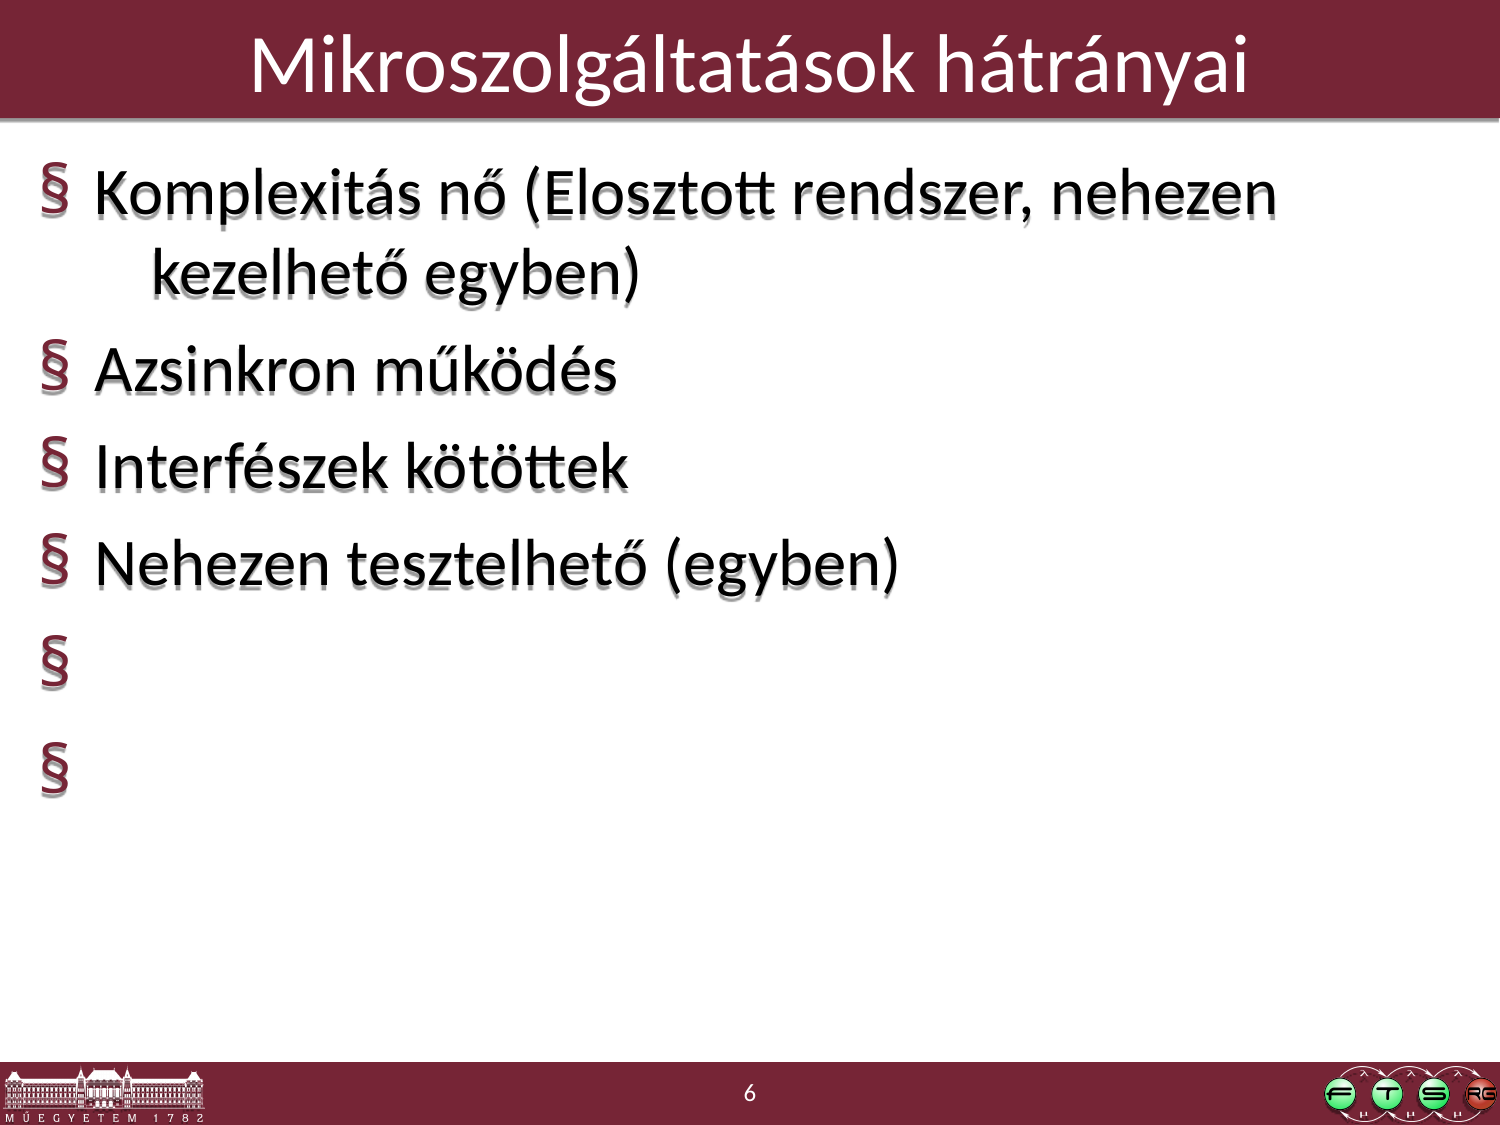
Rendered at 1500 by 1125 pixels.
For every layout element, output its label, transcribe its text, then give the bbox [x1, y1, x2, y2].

text_box 6 [581, 1061, 919, 1122]
list Komplexitás nő (Elosztott rendszer, nehezen kezelhető egyben) Azsinkron működés Interfészek kötöttek Nehezen tesztelhető (egyben) [23, 140, 1477, 1048]
title Mikroszolgáltatások hátrányai [0, 0, 1500, 119]
